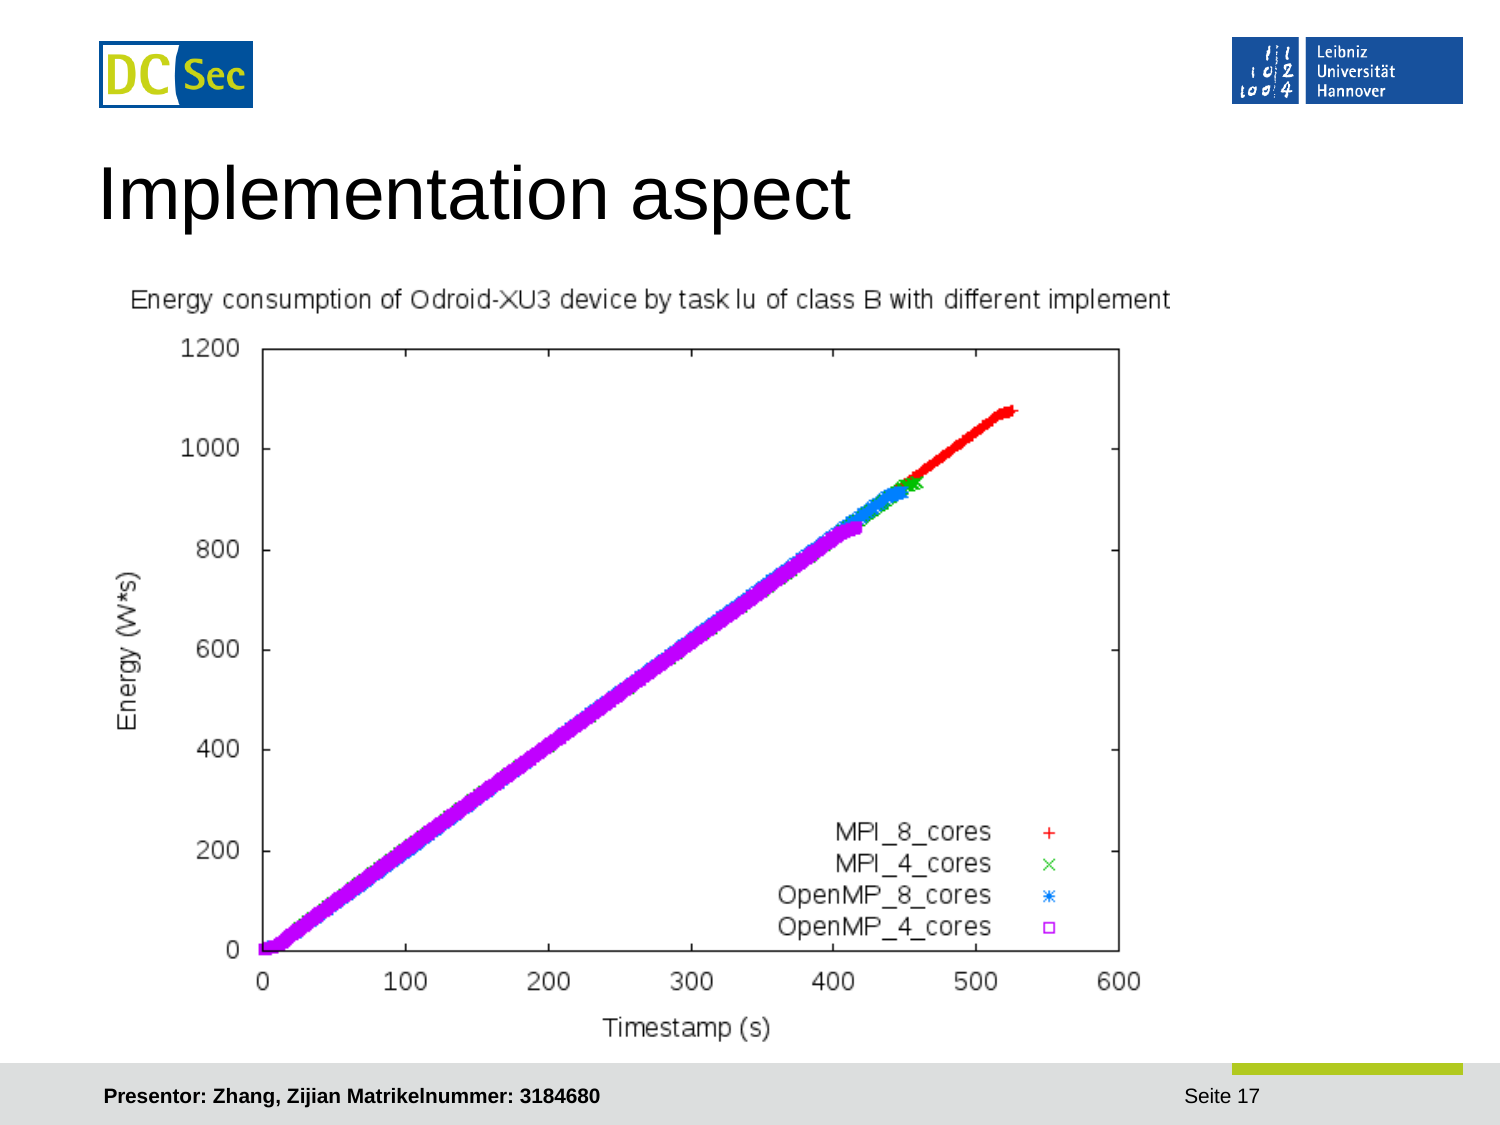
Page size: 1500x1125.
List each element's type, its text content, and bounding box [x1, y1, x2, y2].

title Implementation aspect [82, 137, 1463, 274]
picture [106, 254, 1170, 1052]
picture [1232, 37, 1463, 104]
picture [99, 41, 253, 108]
text_box Presentor: Zhang, Zijian Matrikelnummer: 3184680 [88, 1074, 1181, 1125]
